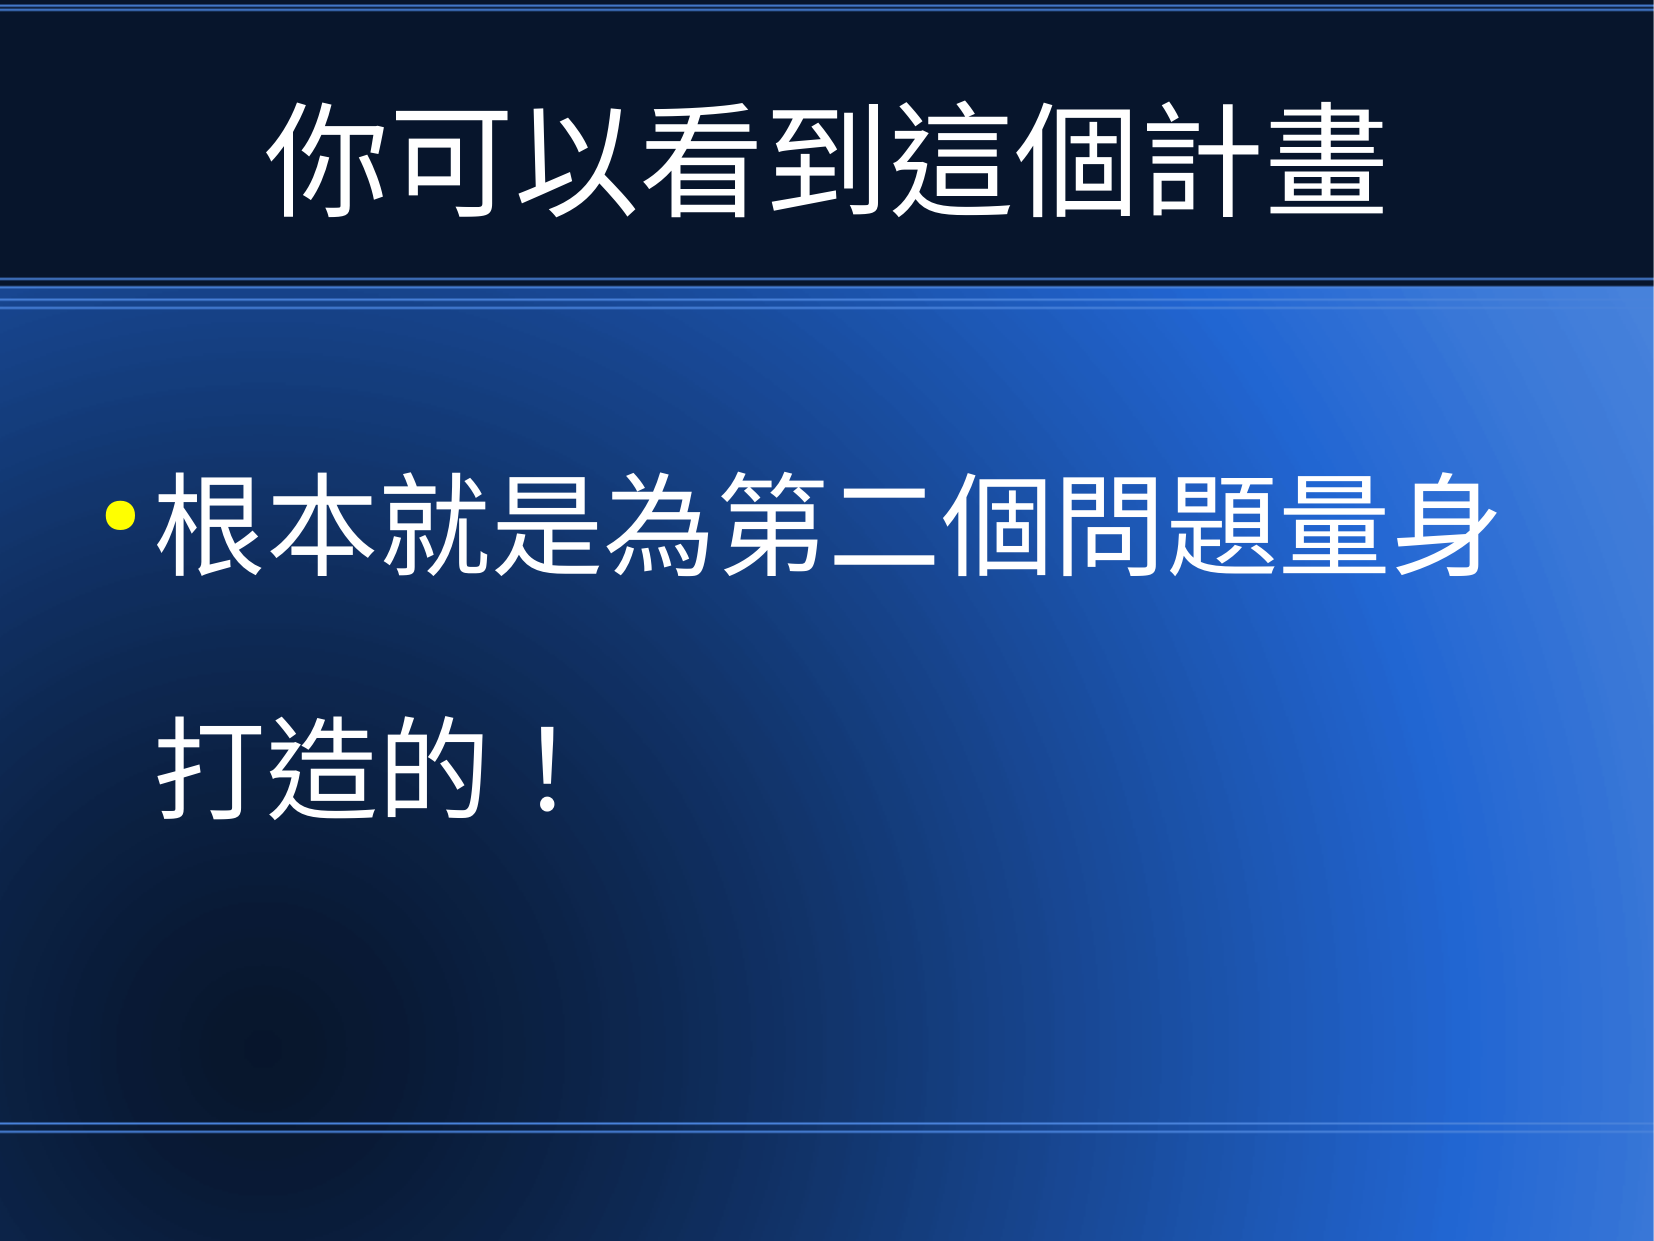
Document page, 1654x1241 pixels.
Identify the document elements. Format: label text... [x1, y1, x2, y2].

picture [0, 0, 1654, 1241]
list 根本就是為第二個問題量身打造的！ [82, 355, 1571, 1241]
title 你可以看到這個計畫 [82, 49, 1571, 257]
